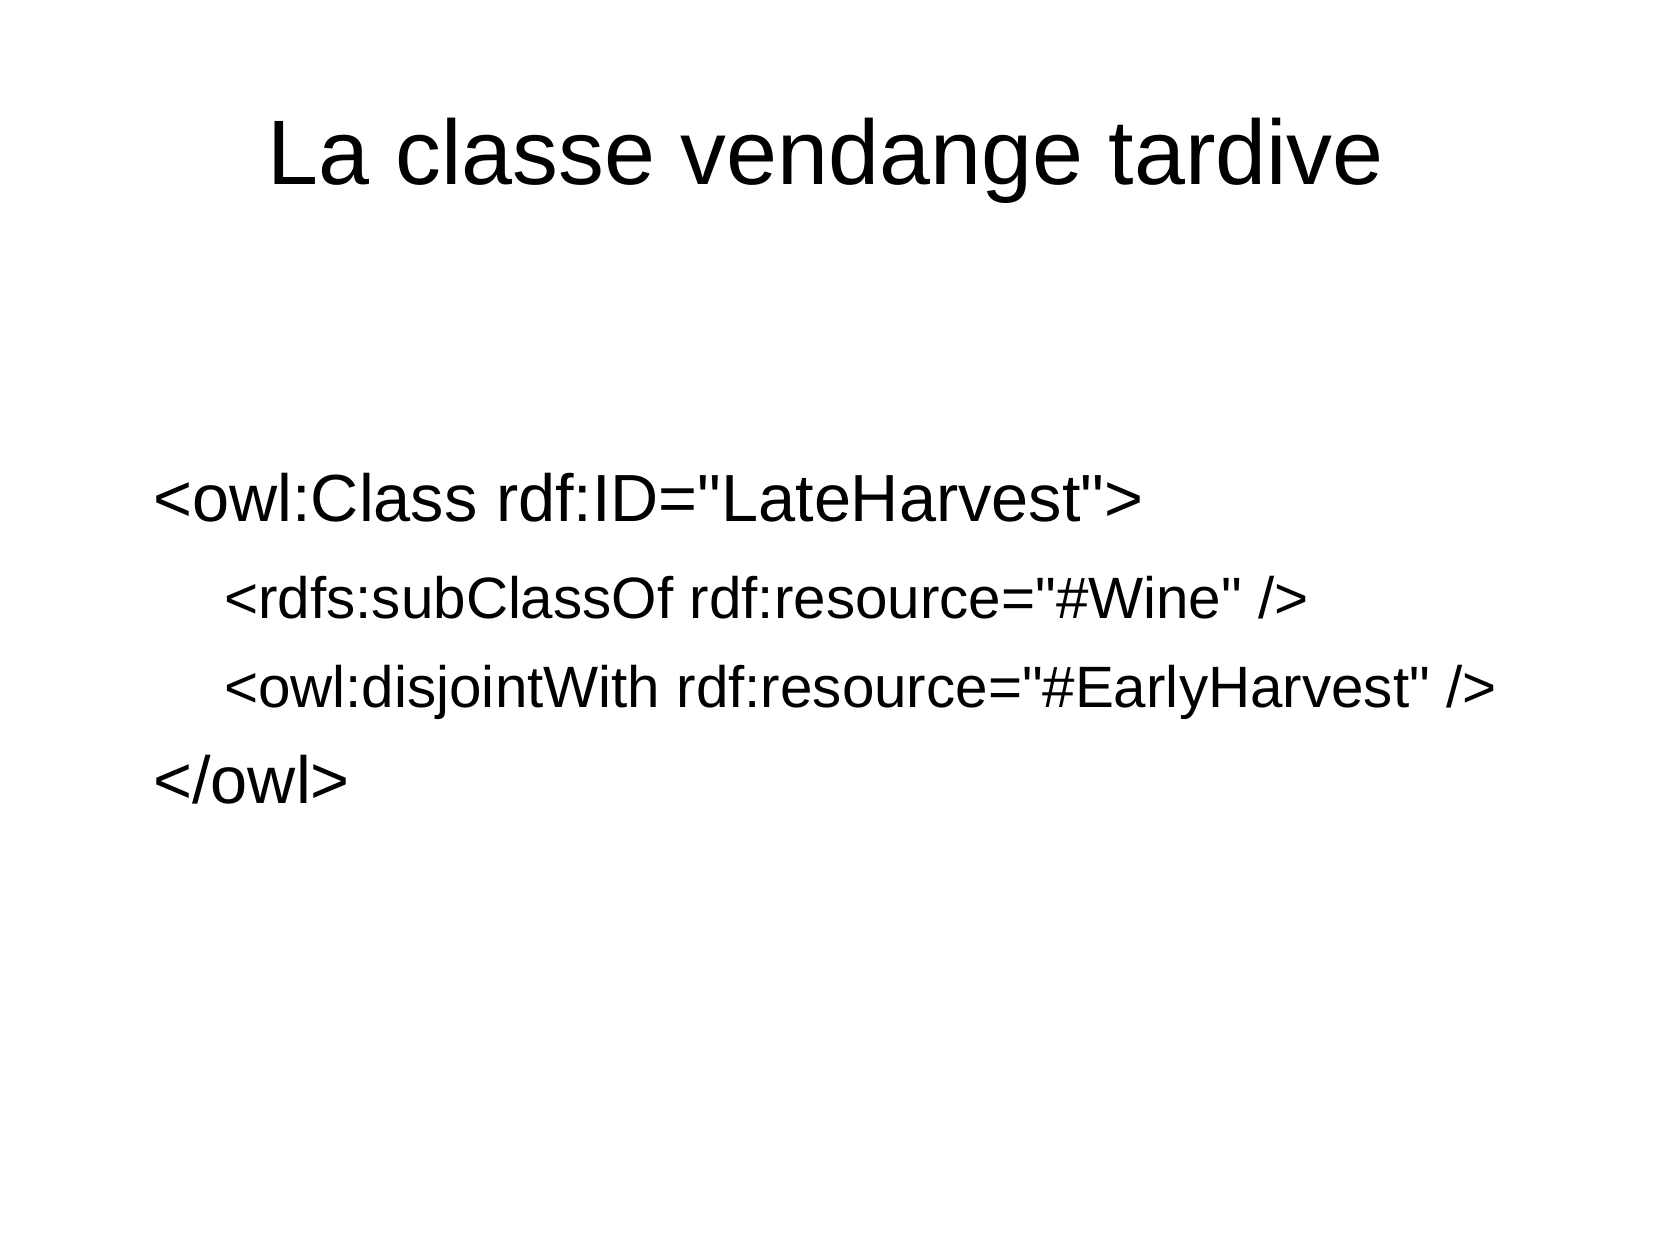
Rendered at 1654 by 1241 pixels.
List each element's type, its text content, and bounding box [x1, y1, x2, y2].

title La classe vendange tardive [82, 49, 1571, 257]
list <owl:Class rdf:ID="LateHarvest"> <rdfs:subClassOf rdf:resource="#Wine" /> <owl:disjointWith rdf:resource="#EarlyHarvest" /> </owl> [82, 461, 1538, 1181]
